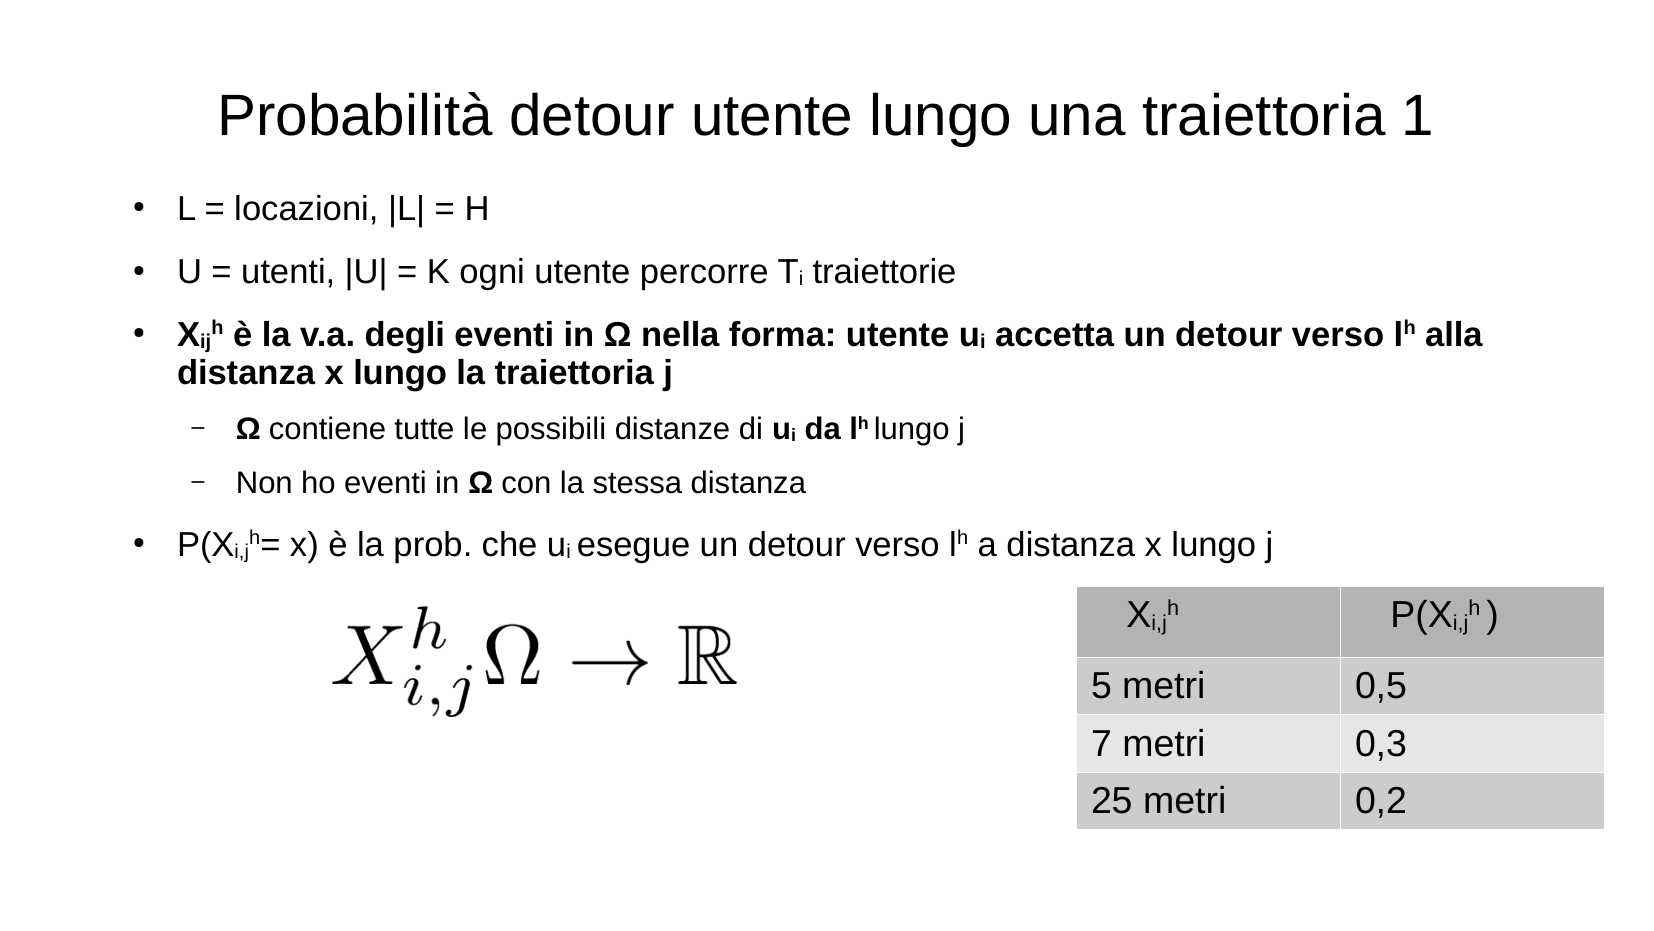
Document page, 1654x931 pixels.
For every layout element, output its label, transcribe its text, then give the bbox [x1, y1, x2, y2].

picture [332, 606, 745, 718]
table_cell 0,2 [1341, 773, 1604, 829]
list L = locazioni, |L| = H U = utenti, |U| = K ogni utente percorre Ti traiettorie Xijh è la v.a. degli eventi in Ω nella forma: utente ui accetta un detour verso lh alla distanza x lungo la traiettoria j Ω contiene tutte le possibili distanze di ui da lh lungo j Non ho eventi in Ω con la stessa distanza P(Xi,jh= x) è la prob. che ui esegue un detour verso lh a distanza x lungo j [118, 188, 1607, 567]
table_cell 0,5 [1341, 658, 1604, 714]
table_cell 0,3 [1341, 715, 1604, 772]
table_cell 7 metri [1077, 715, 1340, 772]
table_header P(Xi,jh ) [1341, 587, 1604, 657]
title Probabilità detour utente lungo una traiettoria 1 [82, 37, 1571, 193]
table_cell 5 metri [1077, 658, 1340, 714]
table_cell 25 metri [1077, 773, 1340, 829]
table_header Xi,jh [1077, 587, 1340, 657]
